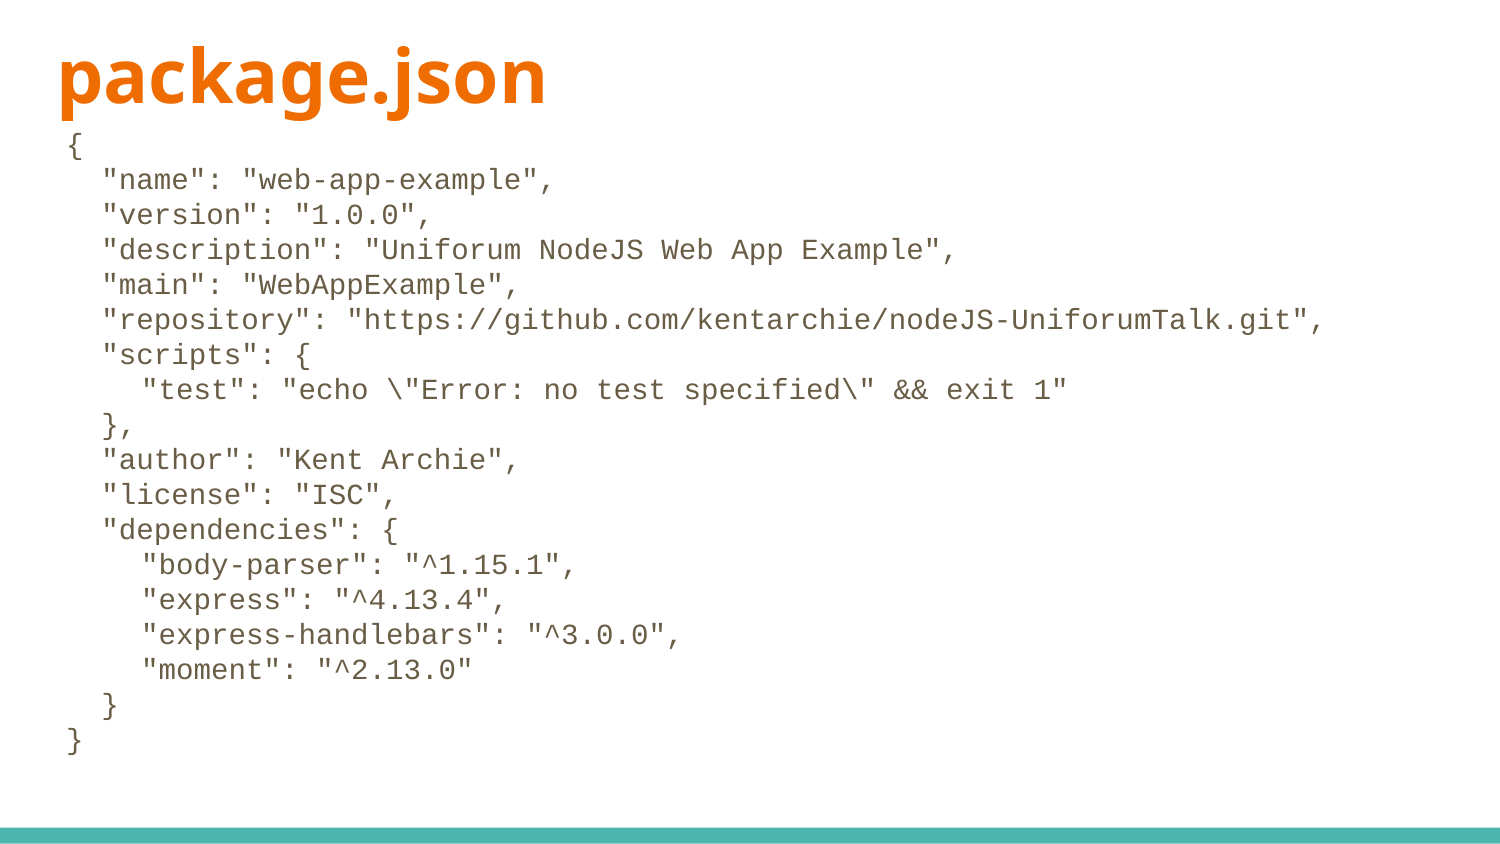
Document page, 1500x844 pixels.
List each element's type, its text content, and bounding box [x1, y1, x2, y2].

title package.json [41, 13, 1439, 130]
list { "name": "web-app-example", "version": "1.0.0", "description": "Uniforum NodeJS Web App Example", "main": "WebAppExample", "repository": "https://github.com/kentarchie/nodeJS-UniforumTalk.git", "scripts": { "test": "echo \"Error: no test specified\" && exit 1" }, "author": "Kent Archie", "license": "ISC", "dependencies": { "body-parser": "^1.15.1", "express": "^4.13.4", "express-handlebars": "^3.0.0", "moment": "^2.13.0" } } [51, 110, 1449, 750]
